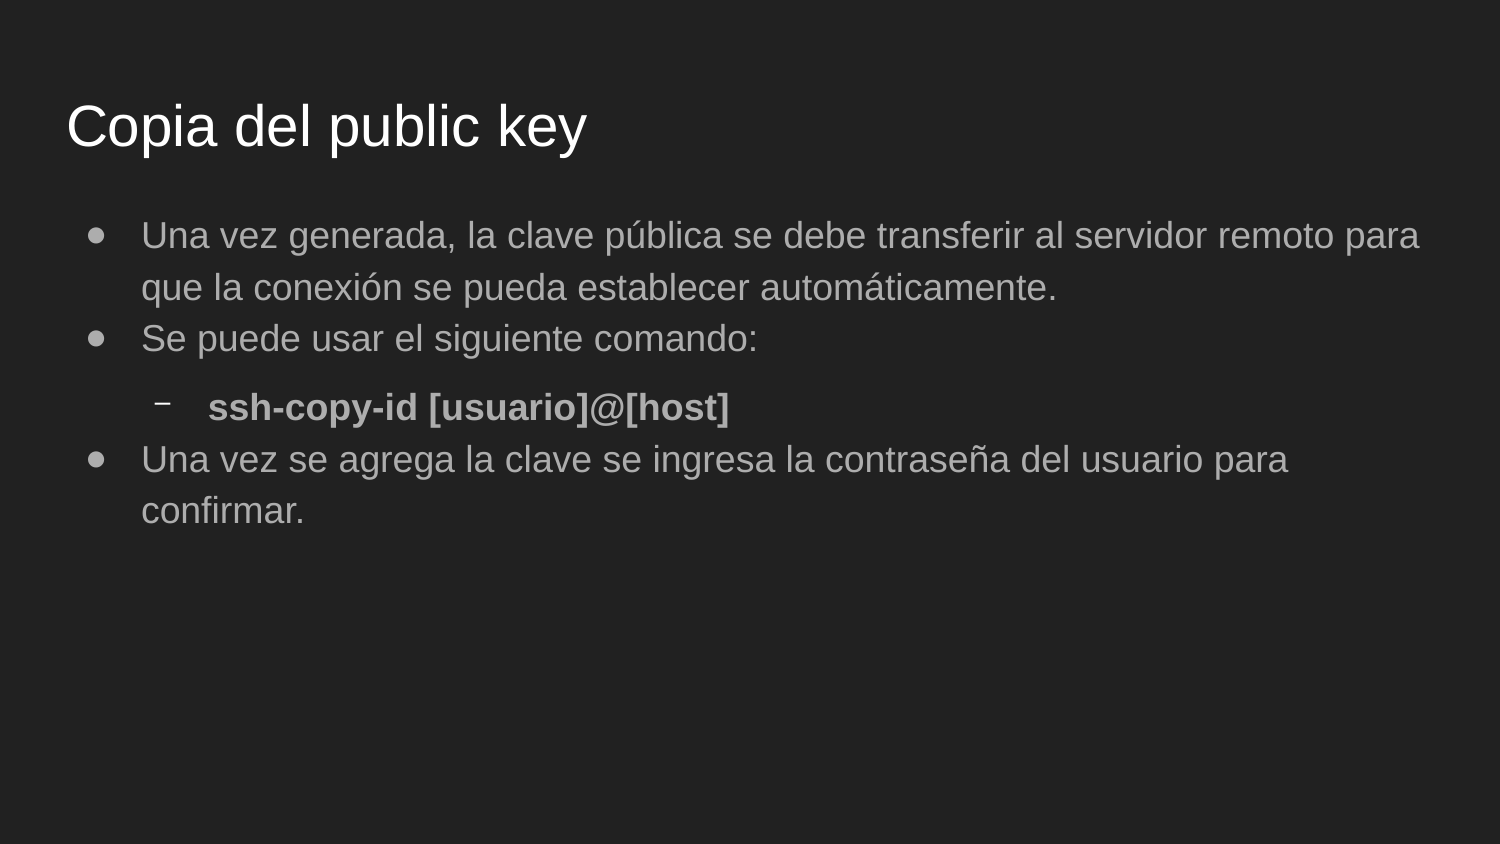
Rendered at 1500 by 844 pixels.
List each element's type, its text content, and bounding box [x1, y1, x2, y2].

title Copia del public key [51, 72, 1449, 167]
list Una vez generada, la clave pública se debe transferir al servidor remoto para que la conexión se pueda establecer automáticamente. Se puede usar el siguiente comando: ssh-copy-id [usuario]@[host] Una vez se agrega la clave se ingresa la contraseña del usuario para confirmar. [51, 189, 1441, 750]
